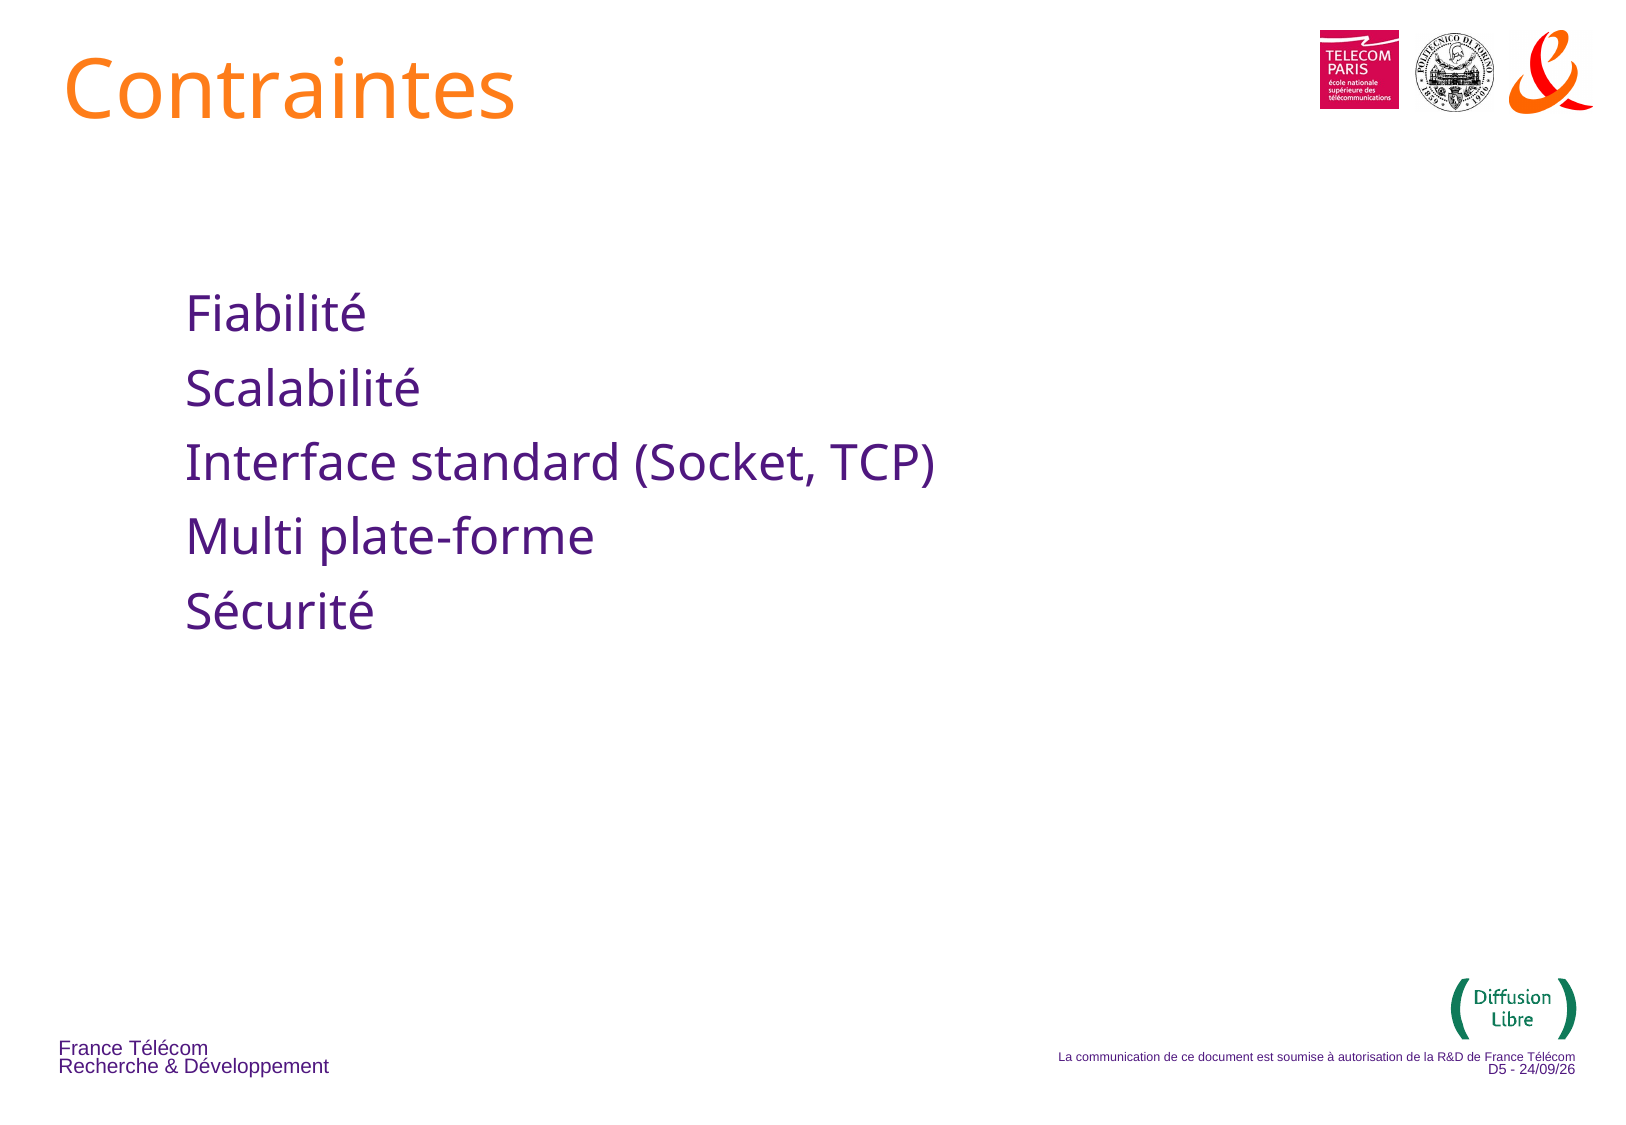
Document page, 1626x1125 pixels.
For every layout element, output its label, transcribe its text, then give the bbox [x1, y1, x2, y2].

list Fiabilité Scalabilité Interface standard (Socket, TCP) Multi plate-forme Sécurité [133, 269, 1401, 1000]
picture [1415, 33, 1494, 112]
picture [1509, 30, 1593, 114]
title Contraintes [48, 37, 1409, 201]
picture [1320, 30, 1399, 109]
